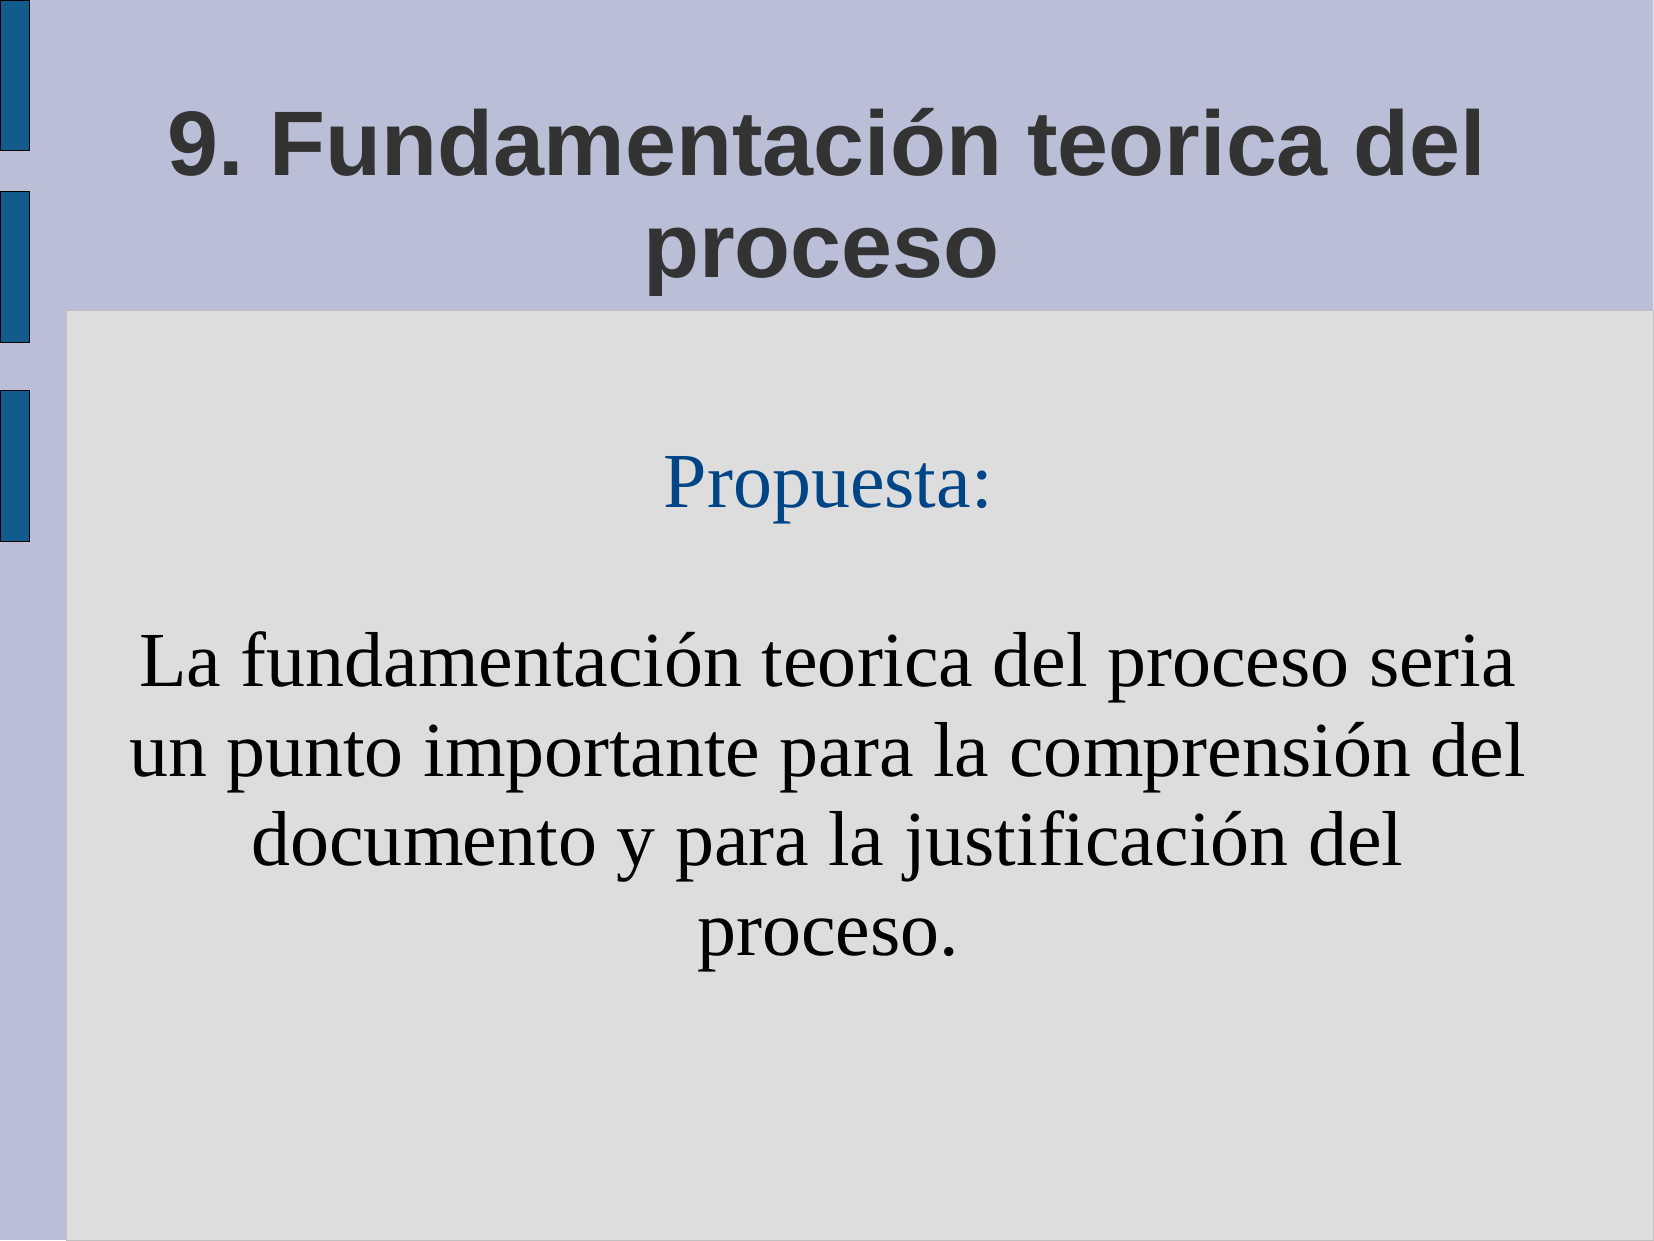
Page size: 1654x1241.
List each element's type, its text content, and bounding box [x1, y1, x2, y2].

chart [121, 344, 1534, 1127]
title 9. Fundamentación teorica del proceso [121, 91, 1534, 299]
